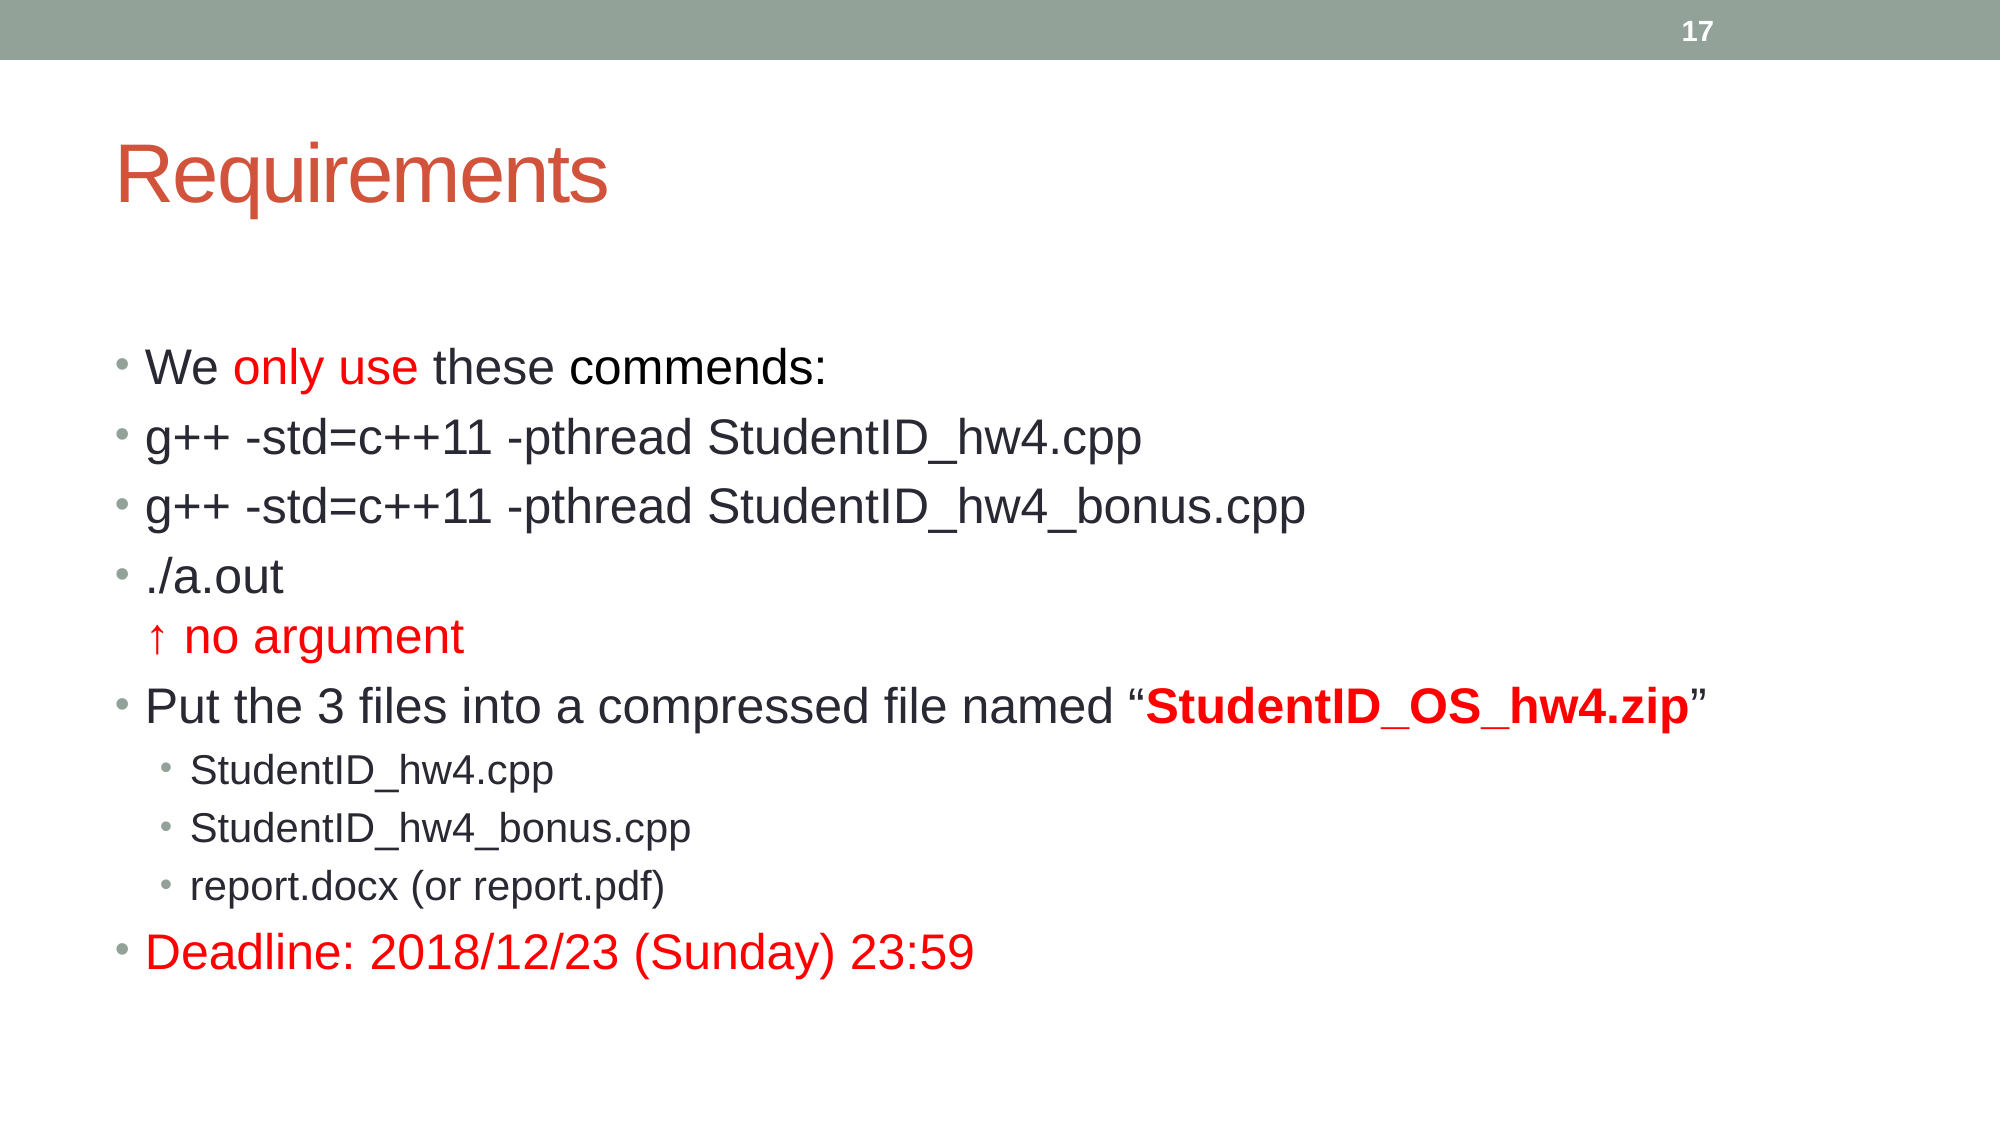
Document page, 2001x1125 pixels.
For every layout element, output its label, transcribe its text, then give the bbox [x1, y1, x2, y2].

list We only use these commends: g++ -std=c++11 -pthread StudentID_hw4.cpp g++ -std=c++11 -pthread StudentID_hw4_bonus.cpp ./a.out ↑ no argument Put the 3 files into a compressed file named “StudentID_OS_hw4.zip” StudentID_hw4.cpp StudentID_hw4_bonus.cpp report.docx (or report.pdf) Deadline: 2018/12/23 (Sunday) 23:59 [99, 256, 1900, 1057]
slide_number <number> [1666, 3, 1900, 57]
title Requirements [99, 87, 1900, 250]
